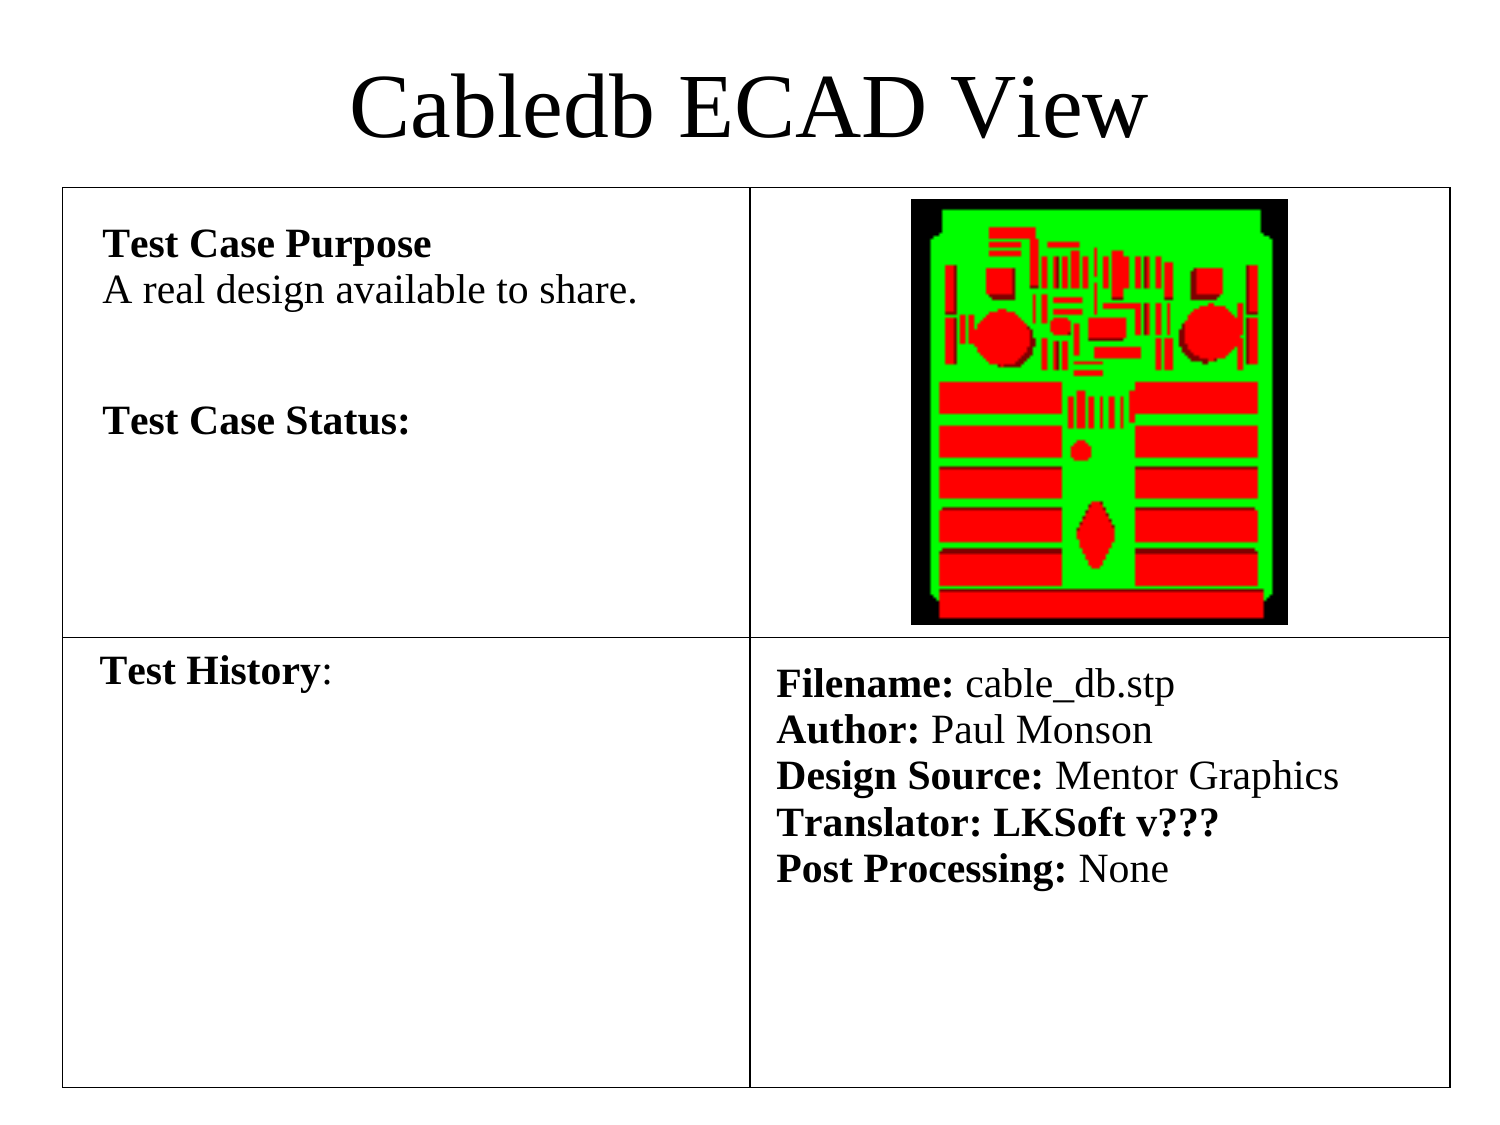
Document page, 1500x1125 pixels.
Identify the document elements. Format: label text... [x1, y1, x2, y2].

text_box Test History: [84, 639, 348, 702]
text_box Test Case Purpose A real design available to share. [87, 212, 676, 321]
chart [911, 200, 1288, 625]
text_box Filename: cable_db.stp Author: Paul Monson Design Source: Mentor Graphics Translator: LKSoft v??? Post Processing: None [761, 652, 1355, 1010]
text_box Test Case Status: [87, 389, 676, 498]
title Cabledb ECAD View [112, 12, 1388, 201]
